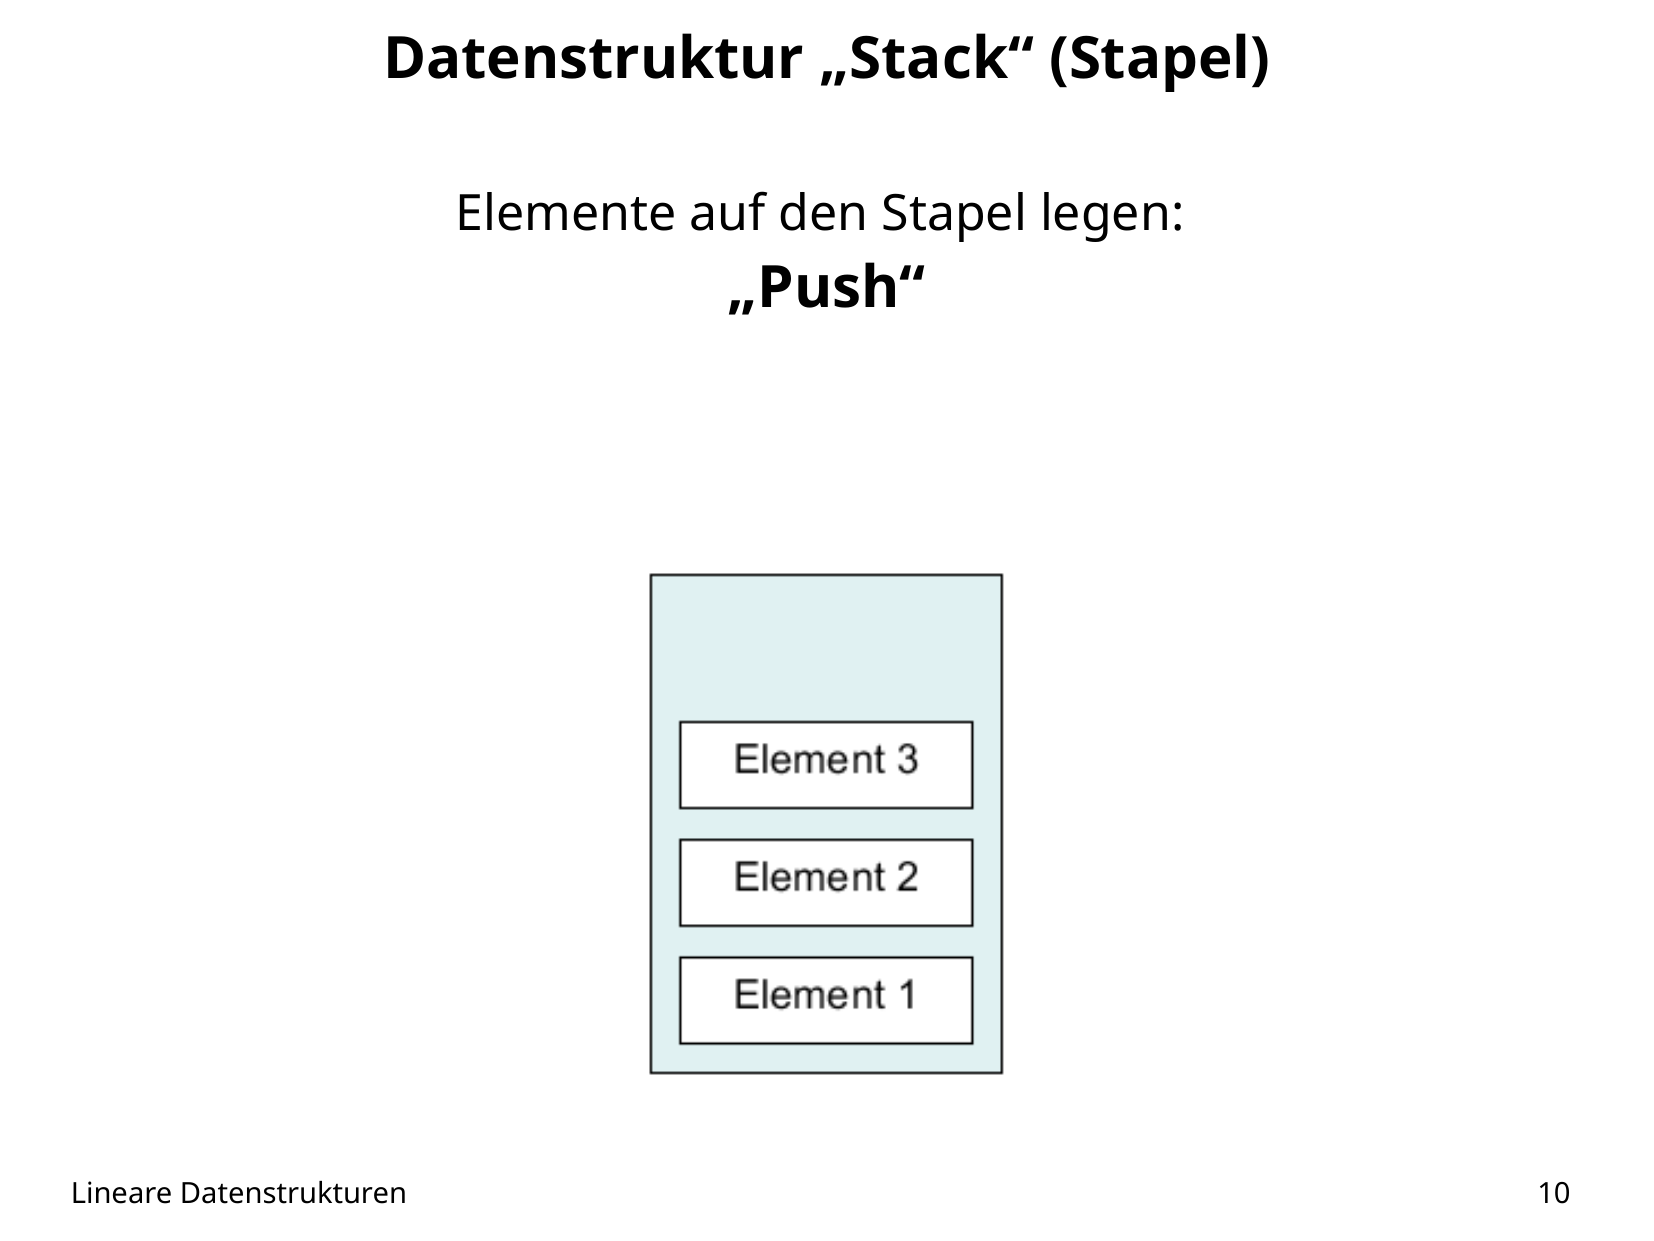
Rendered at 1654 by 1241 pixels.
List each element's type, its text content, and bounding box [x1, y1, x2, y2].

picture [295, 425, 1359, 1077]
list Elemente auf den Stapel legen: „Push“ [59, 177, 1595, 331]
title Datenstruktur „Stack“ (Stapel) [0, 5, 1654, 107]
